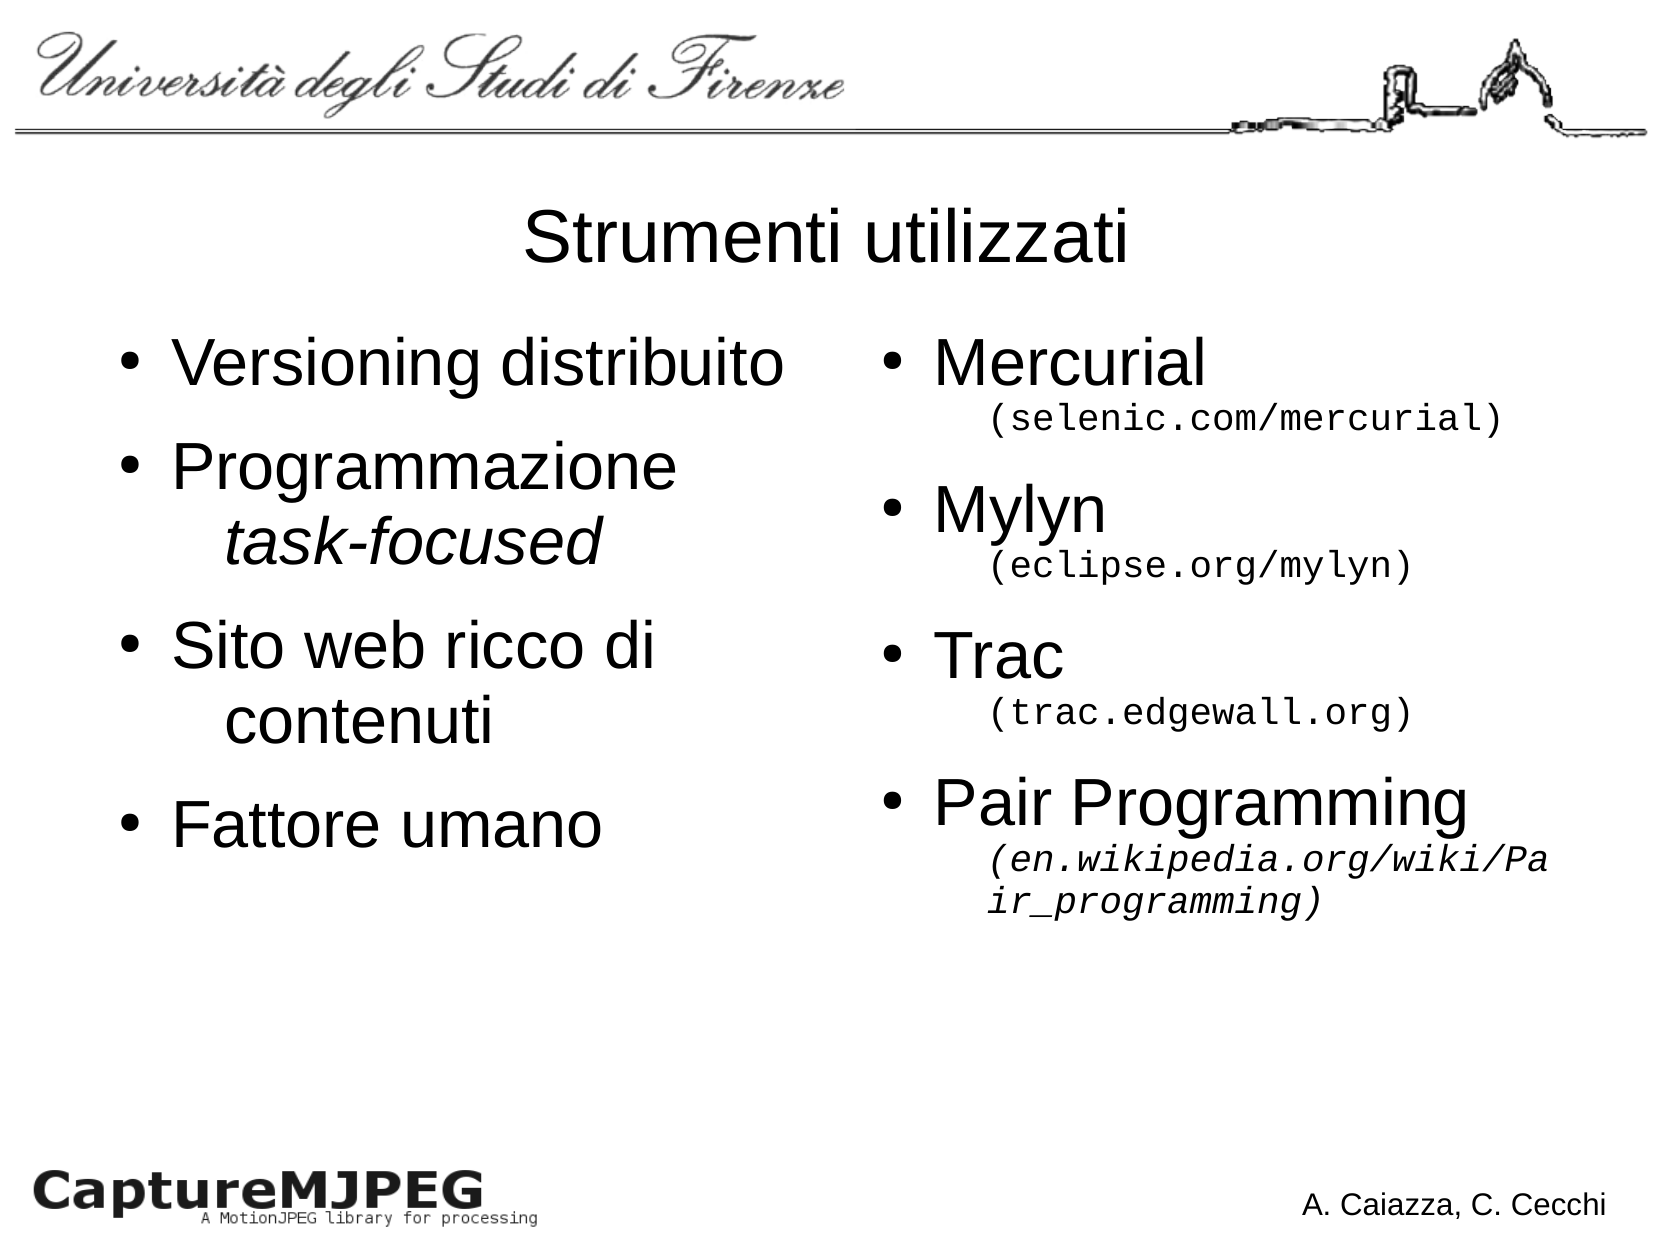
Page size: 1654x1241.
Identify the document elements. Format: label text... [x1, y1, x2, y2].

title Strumenti utilizzati [82, 147, 1571, 325]
list Versioning distribuito Programmazione task-focused Sito web ricco di contenuti Fattore umano [82, 324, 809, 1152]
picture [7, 4, 1654, 147]
picture [17, 1159, 550, 1229]
list Mercurial (selenic.com/mercurial) Mylyn (eclipse.org/mylyn) Trac (trac.edgewall.org) Pair Programming (en.wikipedia.org/wiki/Pair_programming) [845, 324, 1572, 1152]
